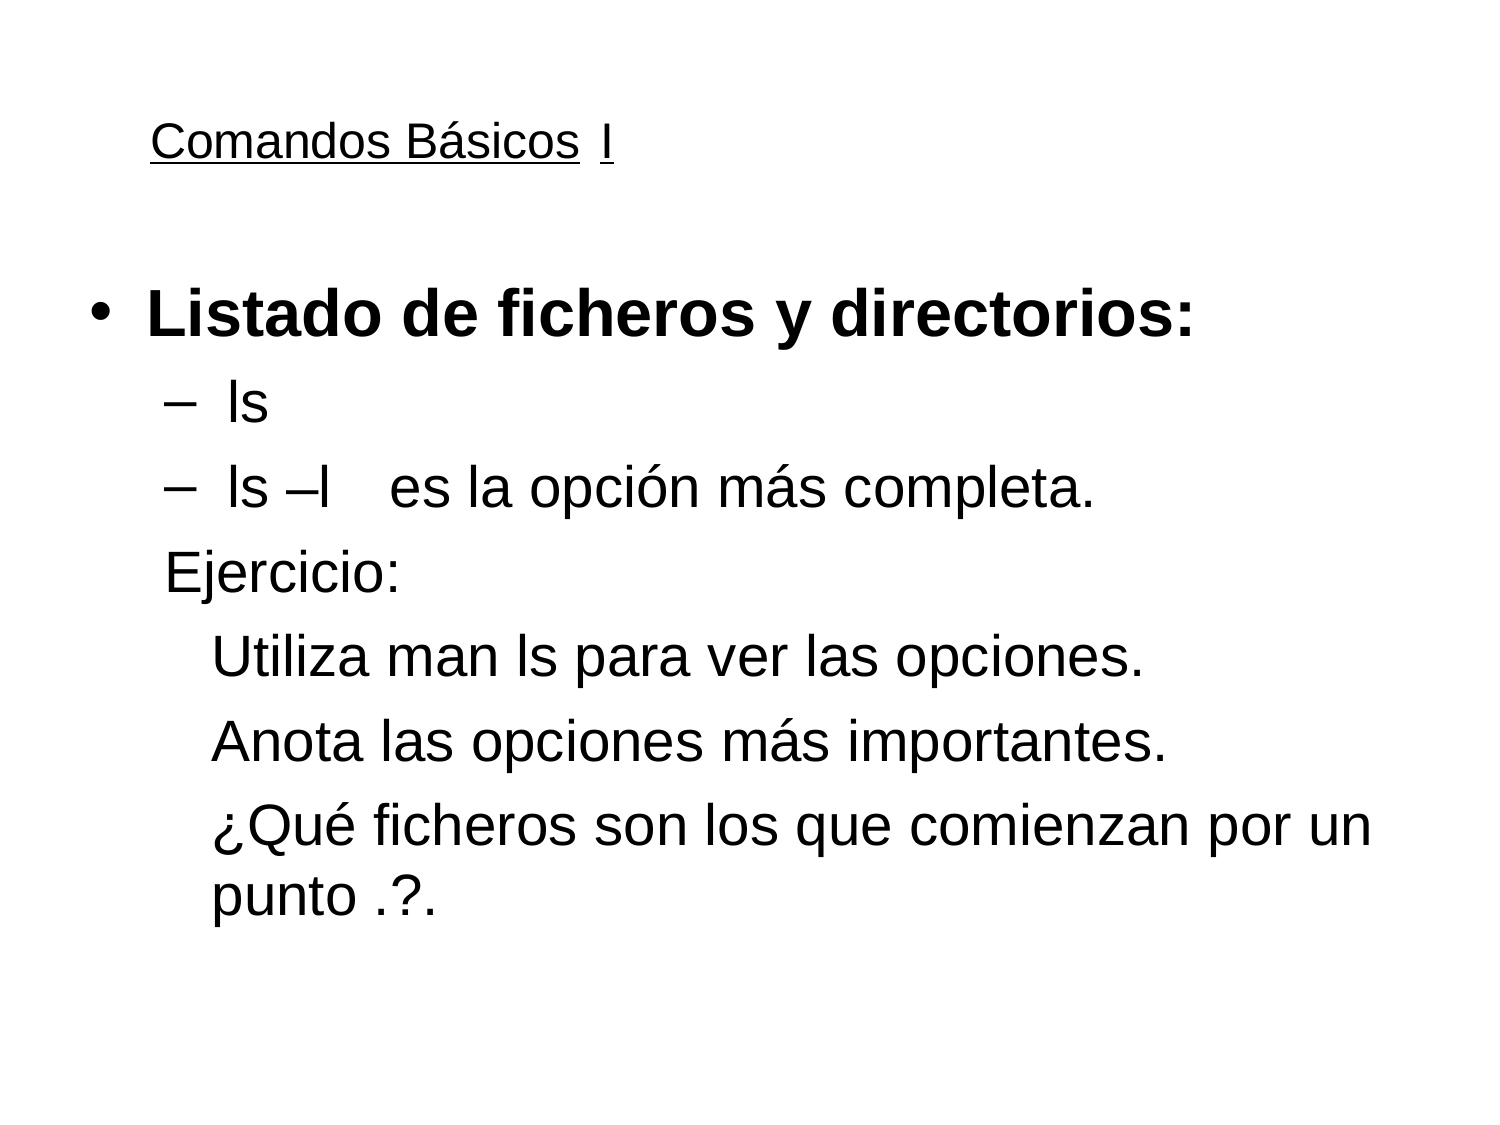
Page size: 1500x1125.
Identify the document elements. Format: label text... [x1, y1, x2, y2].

title Comandos Básicos I [75, 45, 1426, 233]
list Listado de ficheros y directorios: ls ls –l es la opción más completa. Ejercicio: Utiliza man ls para ver las opciones. Anota las opciones más importantes. ¿Qué ficheros son los que comienzan por un punto .?. [75, 262, 1426, 1006]
